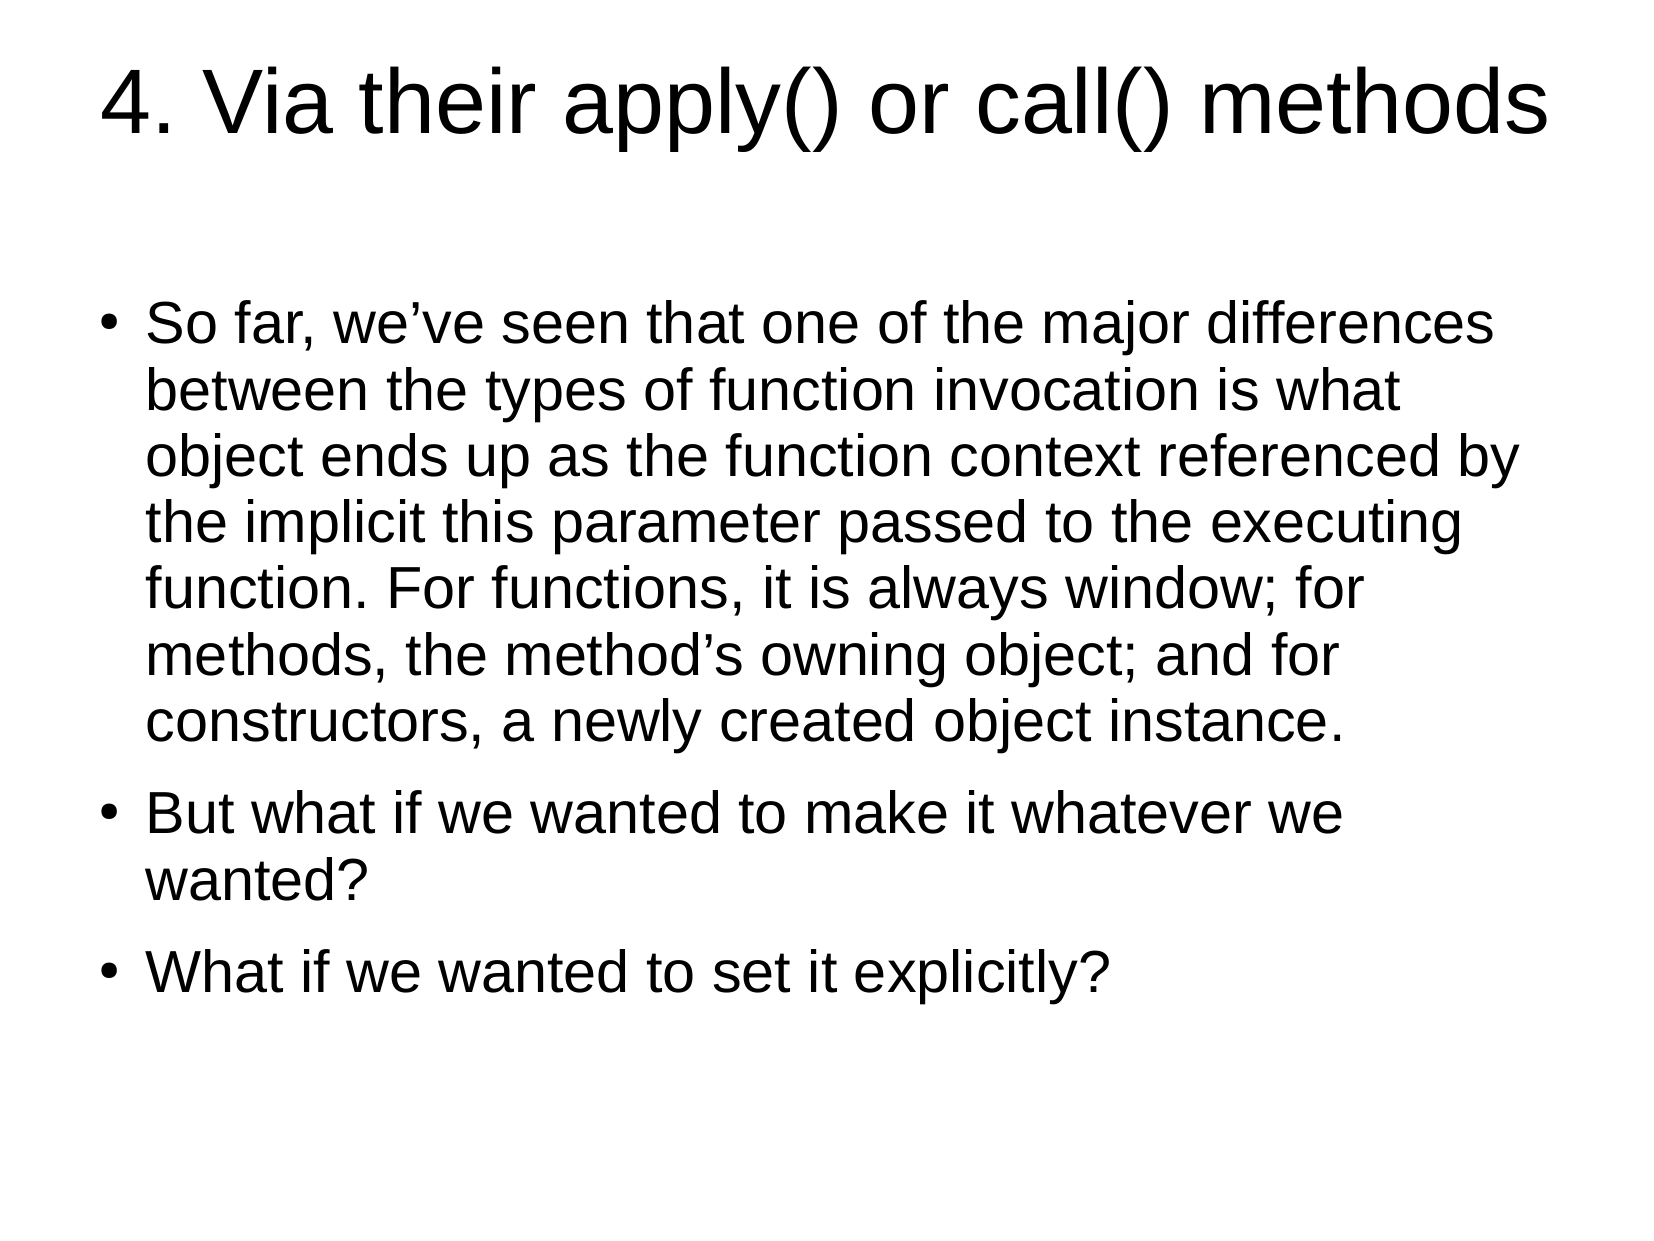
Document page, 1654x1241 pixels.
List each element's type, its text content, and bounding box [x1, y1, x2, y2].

title 4. Via their apply() or call() methods [82, 49, 1571, 257]
list So far, we’ve seen that one of the major differences between the types of function invocation is what object ends up as the function context referenced by the implicit this parameter passed to the executing function. For functions, it is always window; for methods, the method’s owning object; and for constructors, a newly created object instance. But what if we wanted to make it whatever we wanted? What if we wanted to set it explicitly? [82, 290, 1571, 1010]
